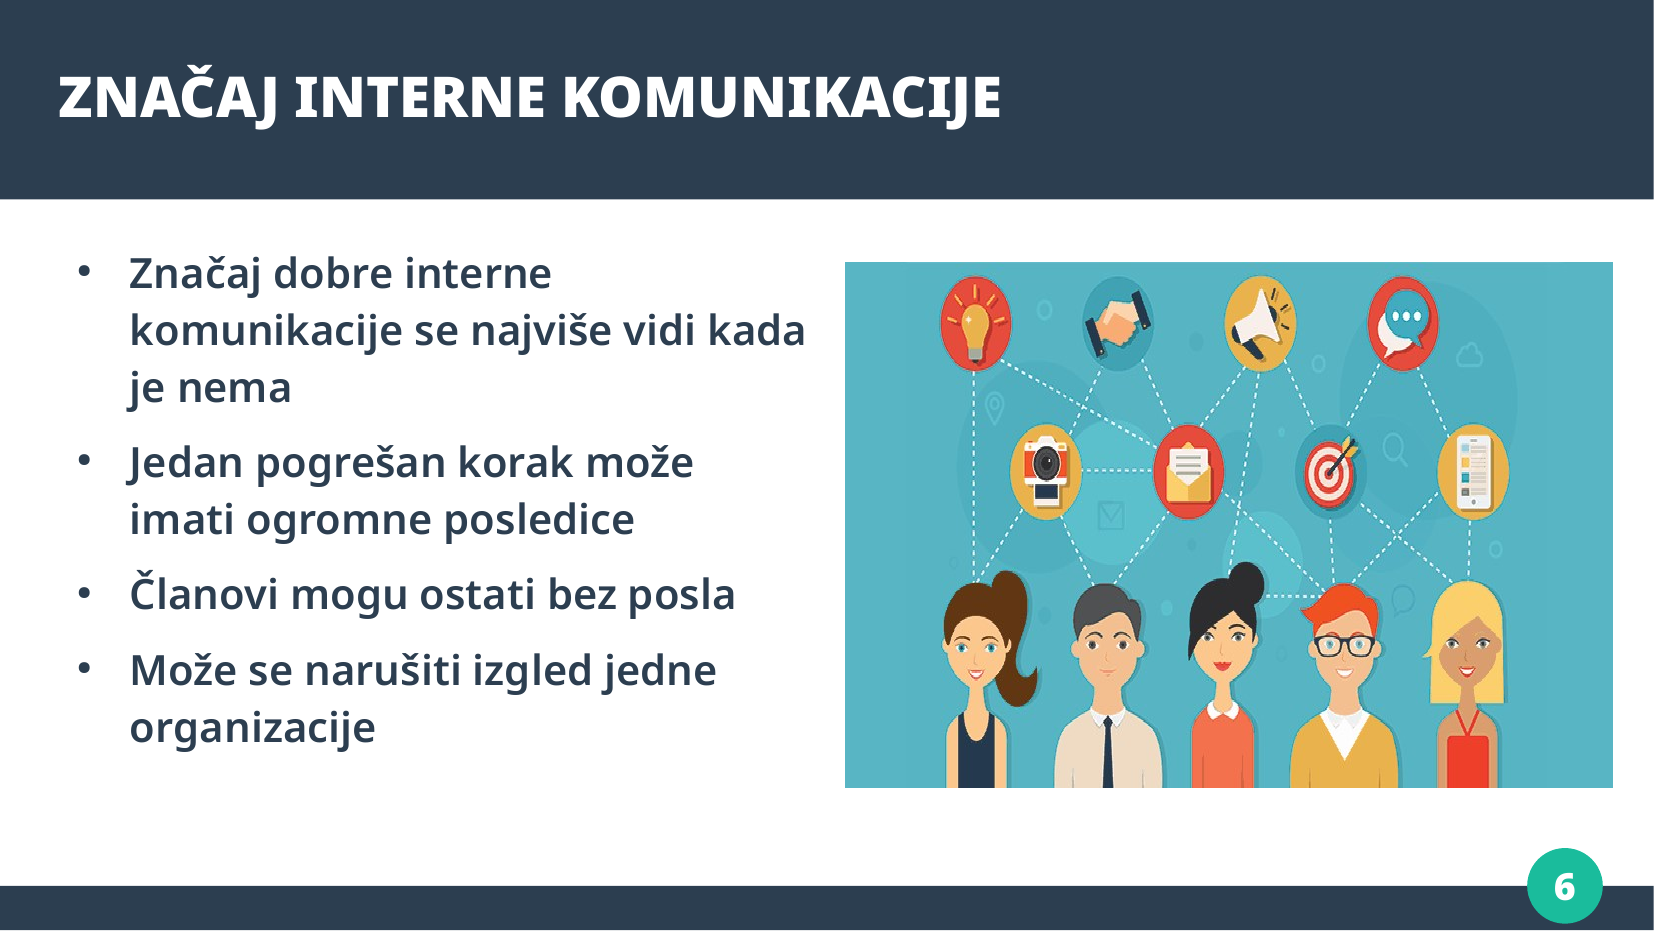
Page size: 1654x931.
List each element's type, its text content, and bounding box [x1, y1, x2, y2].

list Značaj dobre interne komunikacije se najviše vidi kada je nema Jedan pogrešan korak može imati ogromne posledice Članovi mogu ostati bez posla Može se narušiti izgled jedne organizacije [59, 243, 809, 864]
title ZNAČAJ INTERNE KOMUNIKACIJE [59, 37, 1595, 155]
picture [845, 262, 1613, 788]
